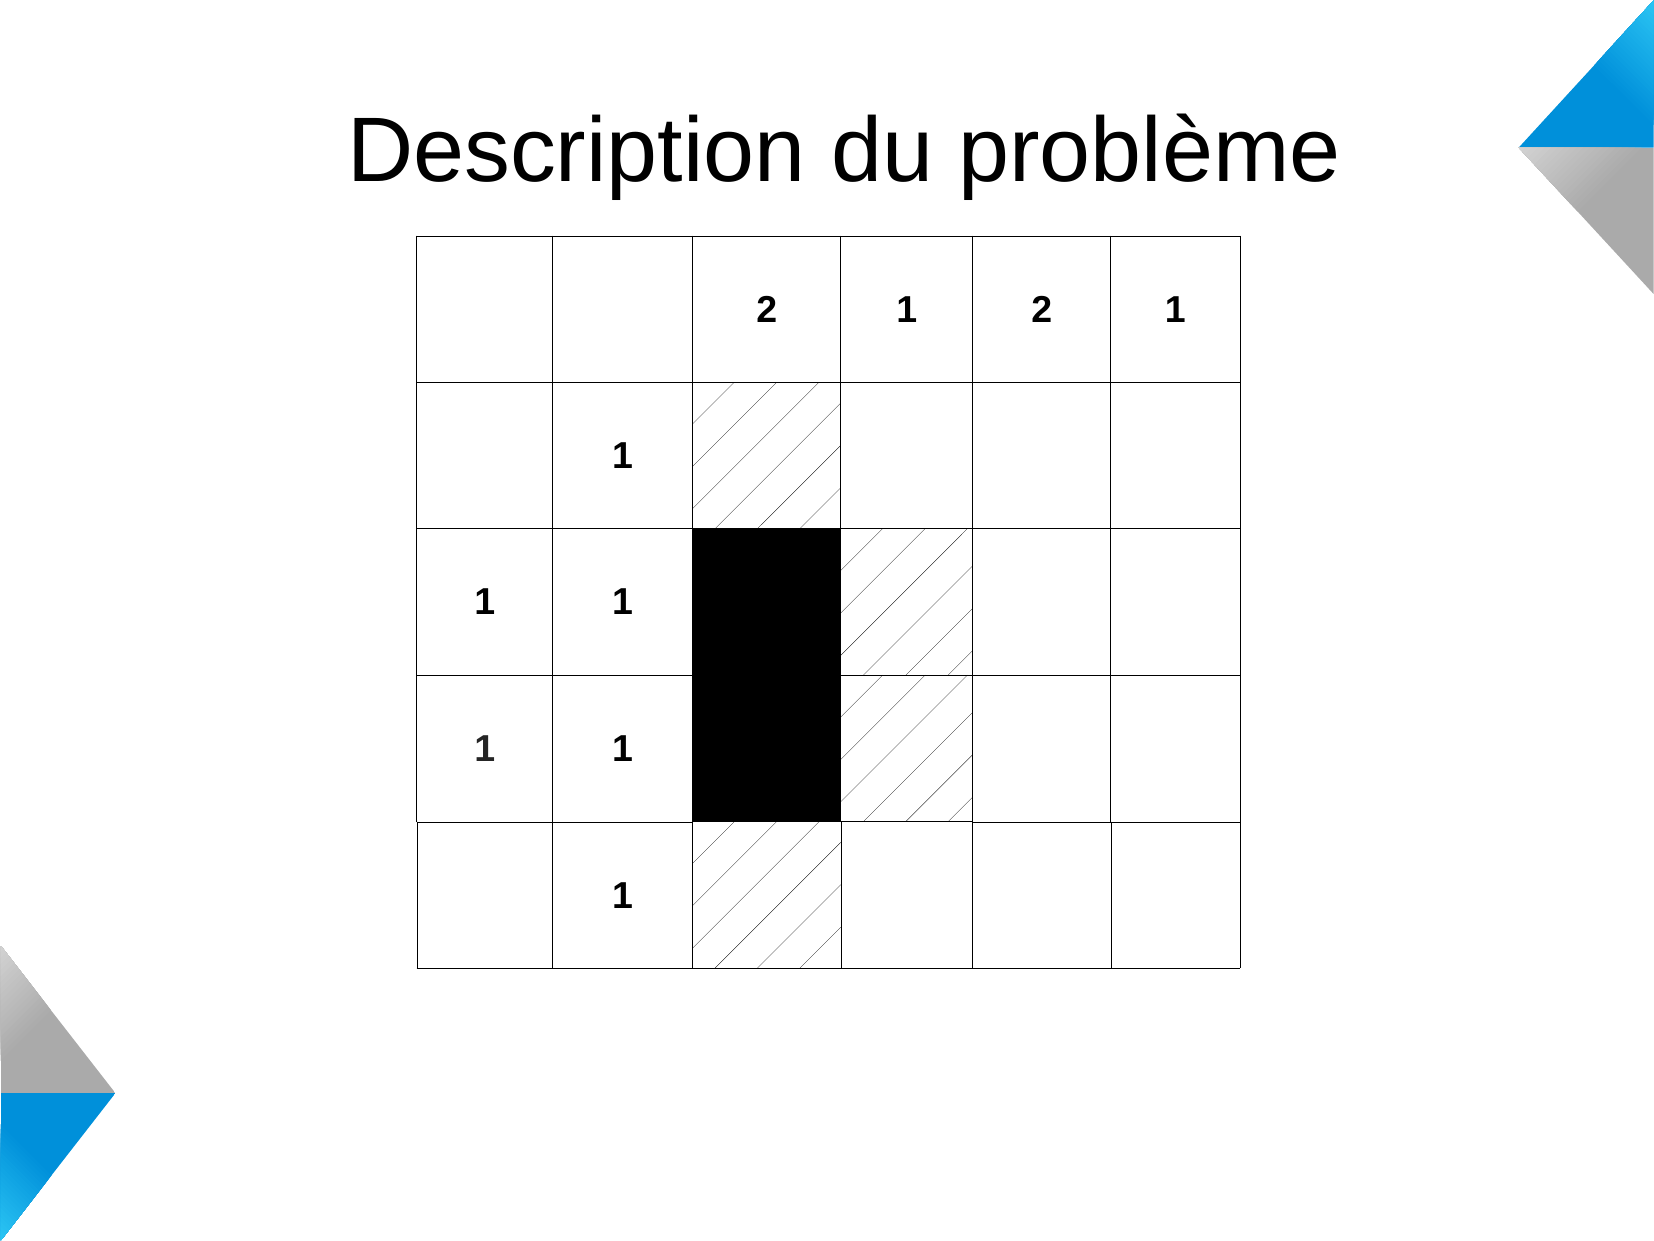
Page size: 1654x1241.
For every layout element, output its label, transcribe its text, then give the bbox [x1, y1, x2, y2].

table_cell [693, 676, 840, 821]
table_cell [693, 383, 840, 528]
table_cell [1112, 823, 1240, 968]
table_cell [1111, 383, 1240, 528]
table_cell [417, 383, 552, 528]
table_cell 1 [553, 823, 692, 968]
table_header [417, 237, 552, 382]
table_header 1 [841, 237, 972, 382]
table_cell 1 [553, 529, 692, 675]
table_cell [693, 822, 841, 968]
table_cell 1 [553, 383, 692, 528]
table_header 2 [973, 237, 1110, 382]
table_header 2 [693, 237, 840, 382]
table_cell [973, 676, 1110, 822]
table_cell [841, 676, 972, 821]
table_cell [1111, 676, 1240, 822]
table_cell [841, 383, 972, 528]
table_cell [418, 823, 552, 968]
table_cell [973, 529, 1110, 675]
table_cell [1111, 529, 1240, 675]
table_cell [973, 383, 1110, 528]
table_cell [973, 823, 1111, 968]
table_cell 1 [417, 676, 552, 822]
table_cell 1 [553, 676, 692, 822]
title Description du problème [82, 49, 1571, 257]
table_cell [842, 822, 972, 968]
table_header [553, 237, 692, 382]
table_cell [693, 529, 840, 675]
table_cell 1 [417, 529, 552, 675]
table_header 1 [1111, 237, 1240, 382]
table_cell [841, 529, 972, 675]
